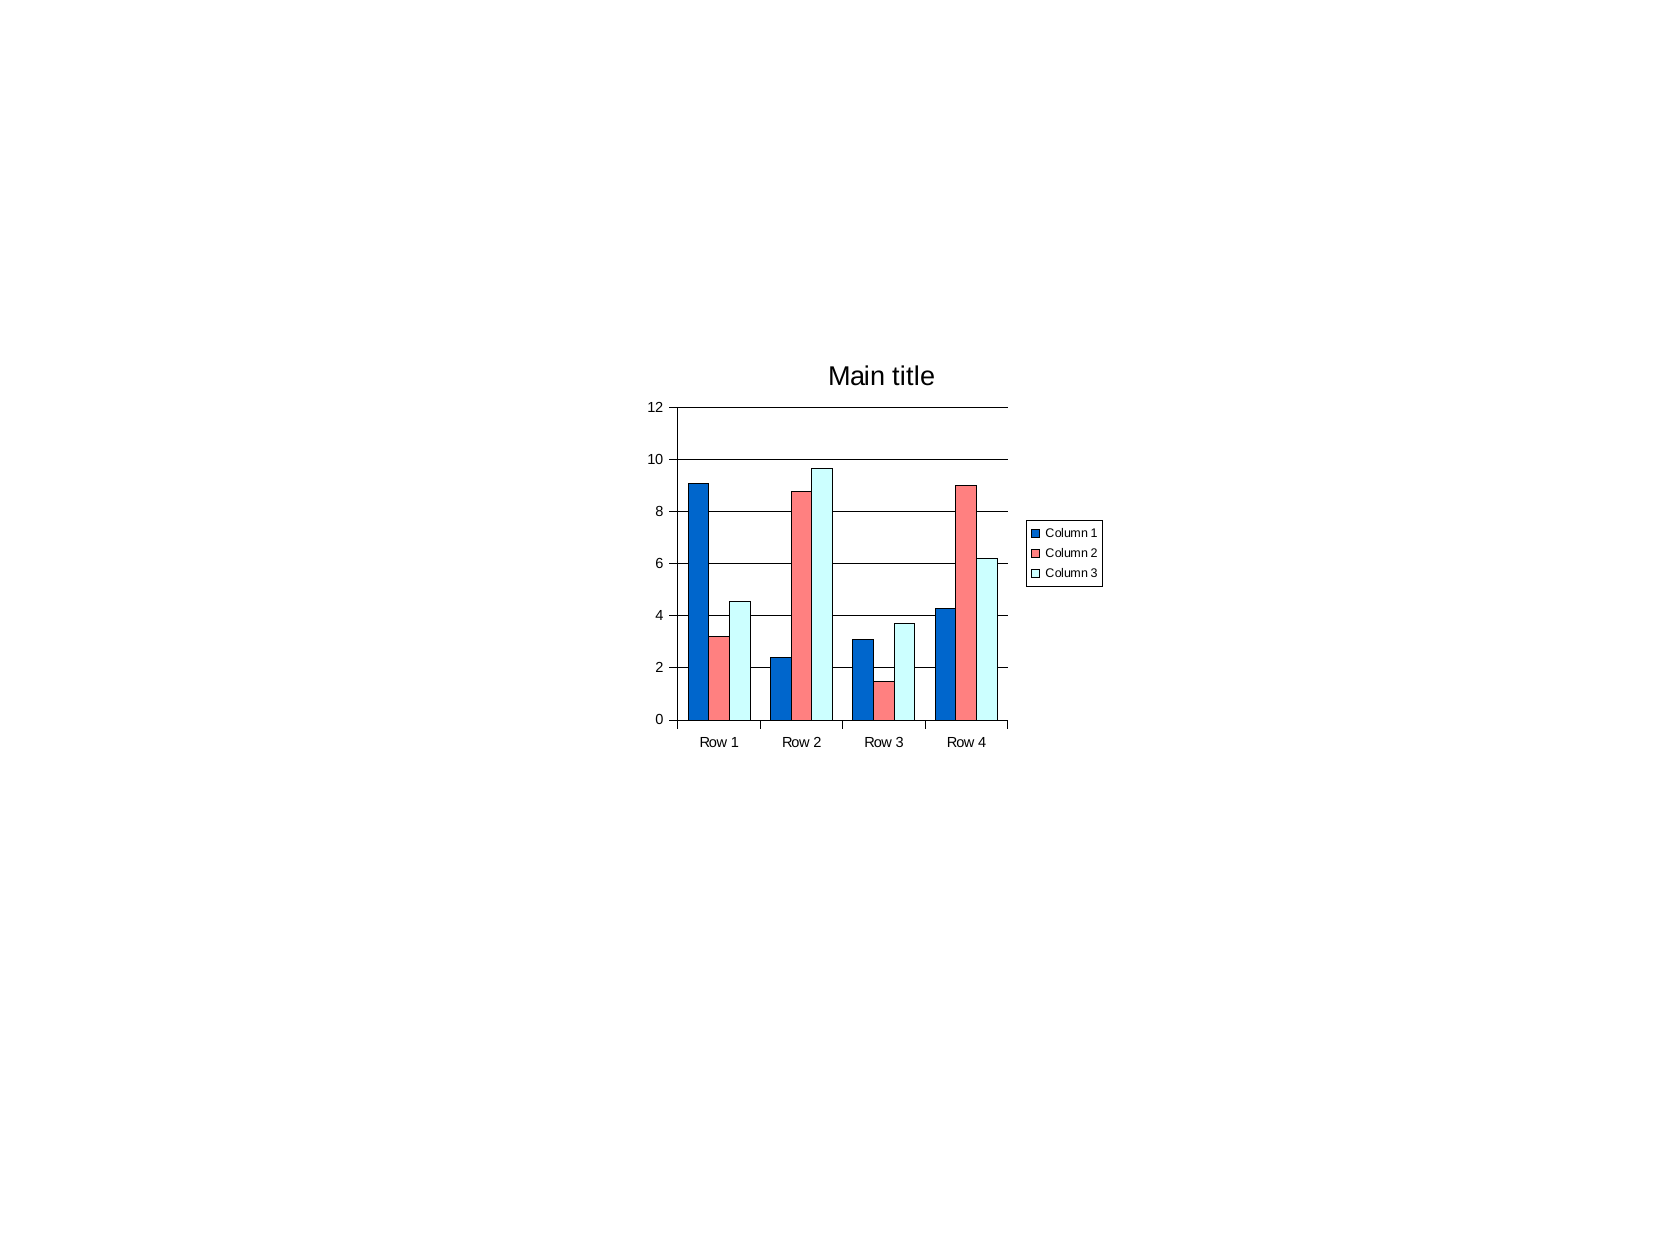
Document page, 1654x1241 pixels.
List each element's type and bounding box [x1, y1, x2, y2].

chart [638, 345, 1111, 759]
